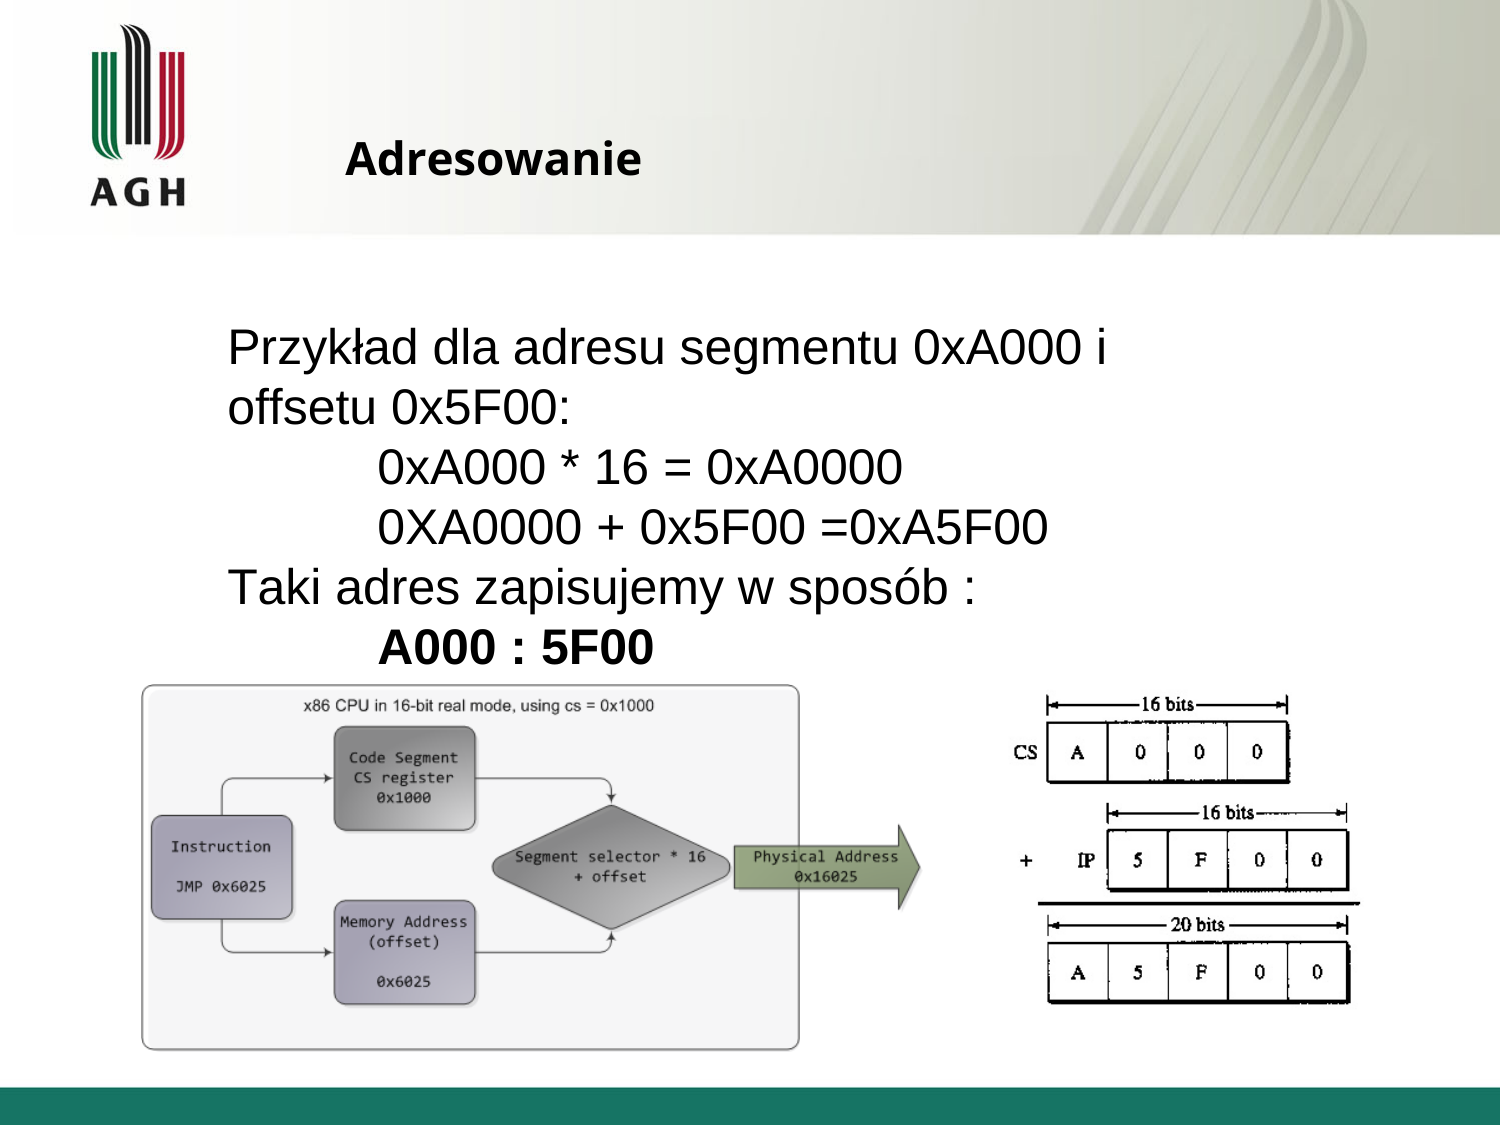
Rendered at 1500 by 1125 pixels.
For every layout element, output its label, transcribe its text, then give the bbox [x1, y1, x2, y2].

picture [0, 0, 1500, 1125]
text_box Przykład dla adresu segmentu 0xA000 i offsetu 0x5F00: 0xA000 * 16 = 0xA0000 0XA0000 + 0x5F00 =0xA5F00 Taki adres zapisujemy w sposób : A000 : 5F00 [212, 307, 1252, 742]
title Adresowanie [330, 94, 1312, 221]
